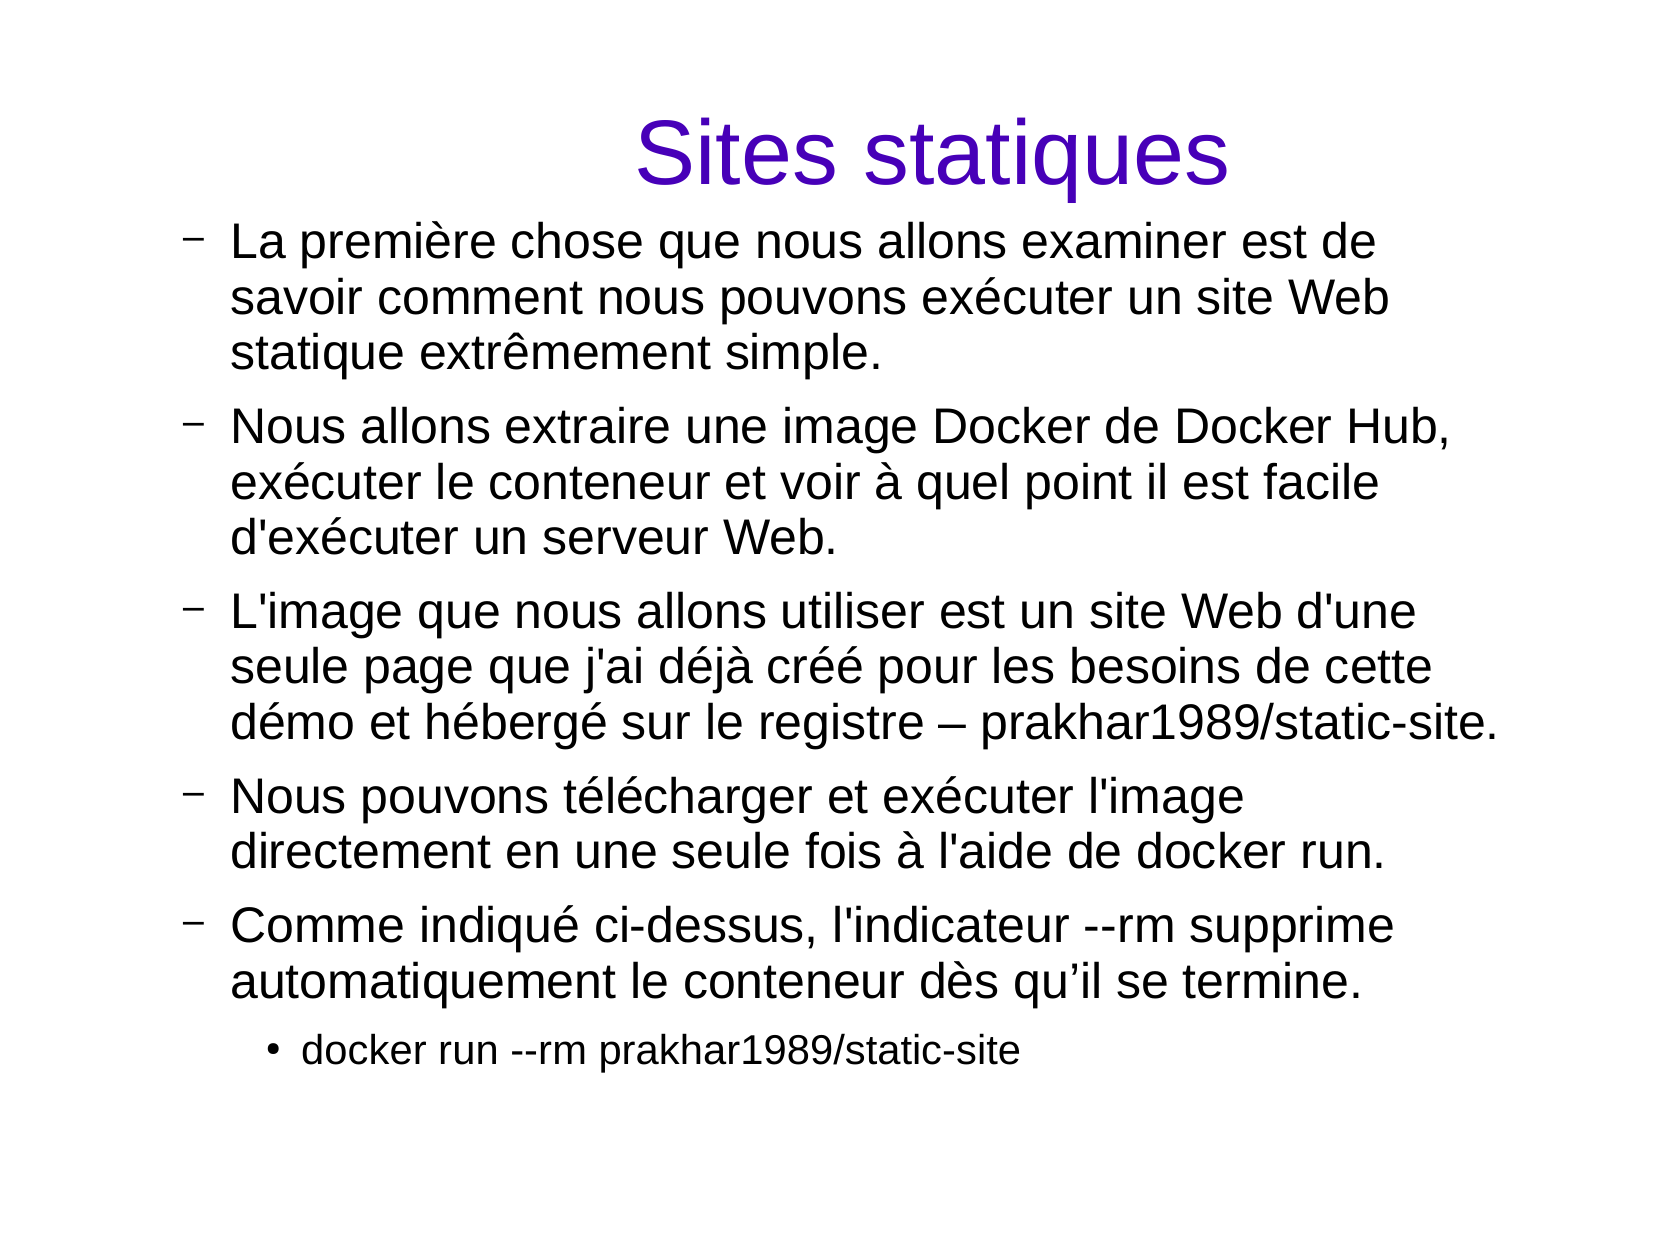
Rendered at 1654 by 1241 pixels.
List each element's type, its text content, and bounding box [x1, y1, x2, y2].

list La première chose que nous allons examiner est de savoir comment nous pouvons exécuter un site Web statique extrêmement simple. Nous allons extraire une image Docker de Docker Hub, exécuter le conteneur et voir à quel point il est facile d'exécuter un serveur Web. L'image que nous allons utiliser est un site Web d'une seule page que j'ai déjà créé pour les besoins de cette démo et hébergé sur le registre – prakhar1989/static-site. Nous pouvons télécharger et exécuter l'image directement en une seule fois à l'aide de docker run. Comme indiqué ci-dessus, l'indicateur --rm supprime automatiquement le conteneur dès qu’il se termine. docker run --rm prakhar1989/static-site [17, 213, 1506, 1073]
title Sites statiques [82, 49, 1571, 257]
